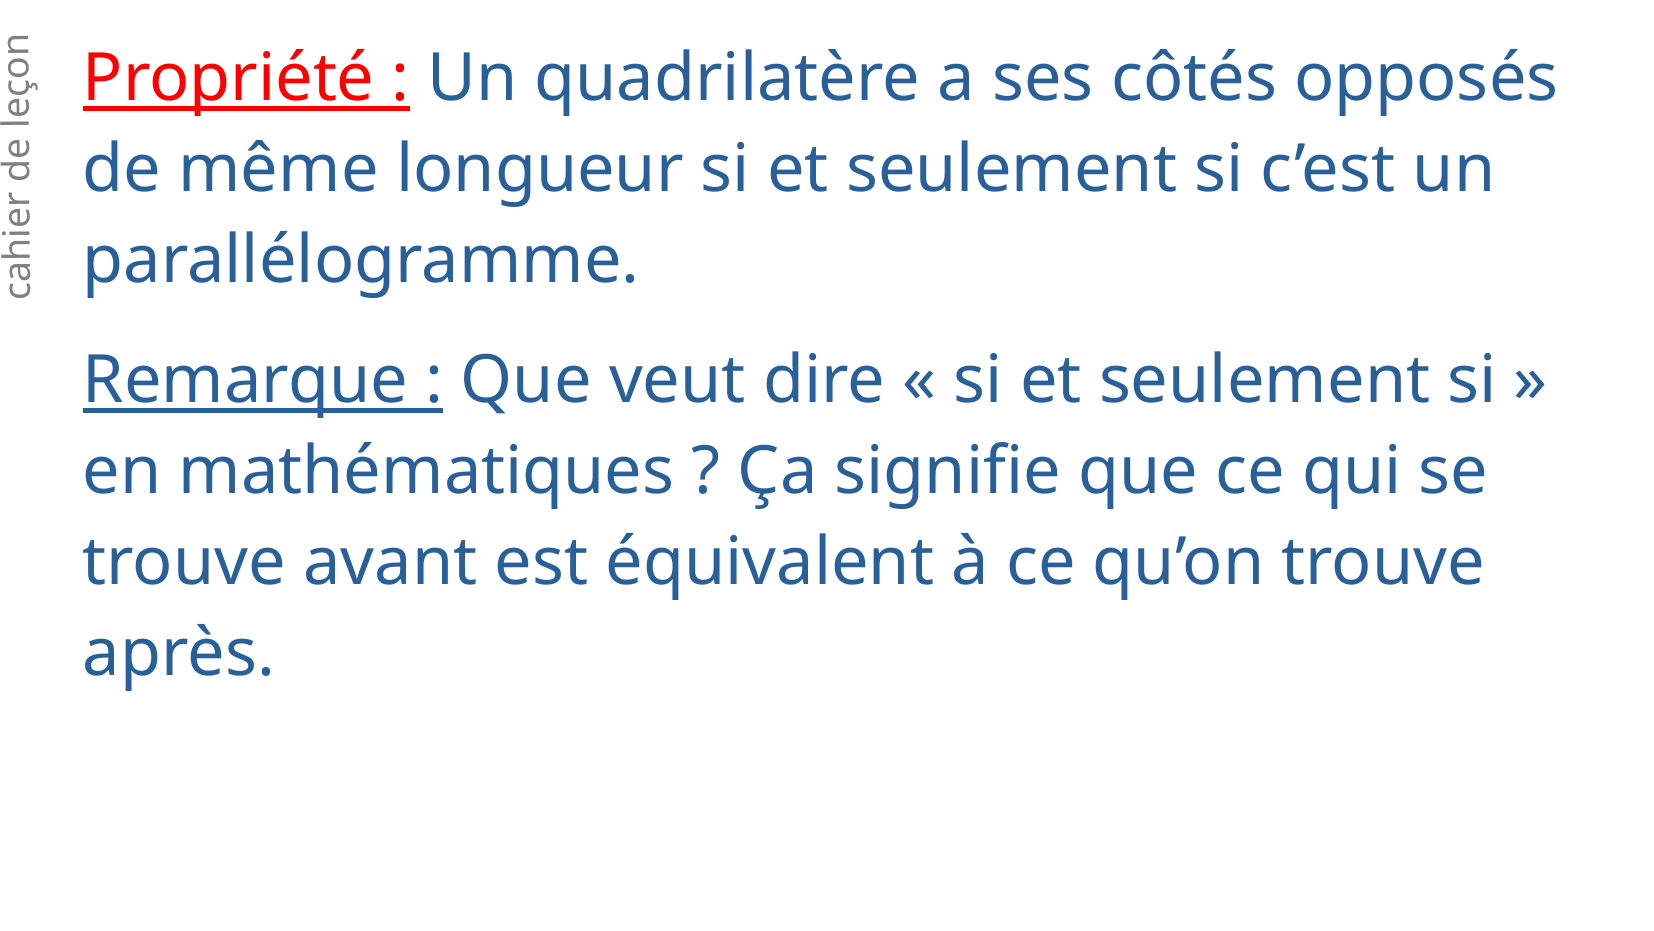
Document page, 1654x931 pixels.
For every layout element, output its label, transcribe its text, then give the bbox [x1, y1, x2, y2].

text_box cahier de leçon [0, 0, 89, 316]
list Propriété : Un quadrilatère a ses côtés opposés de même longueur si et seulement si c’est un parallélogramme. Remarque : Que veut dire « si et seulement si » en mathématiques ? Ça signifie que ce qui se trouve avant est équivalent à ce qu’on trouve après. [82, 29, 1571, 857]
